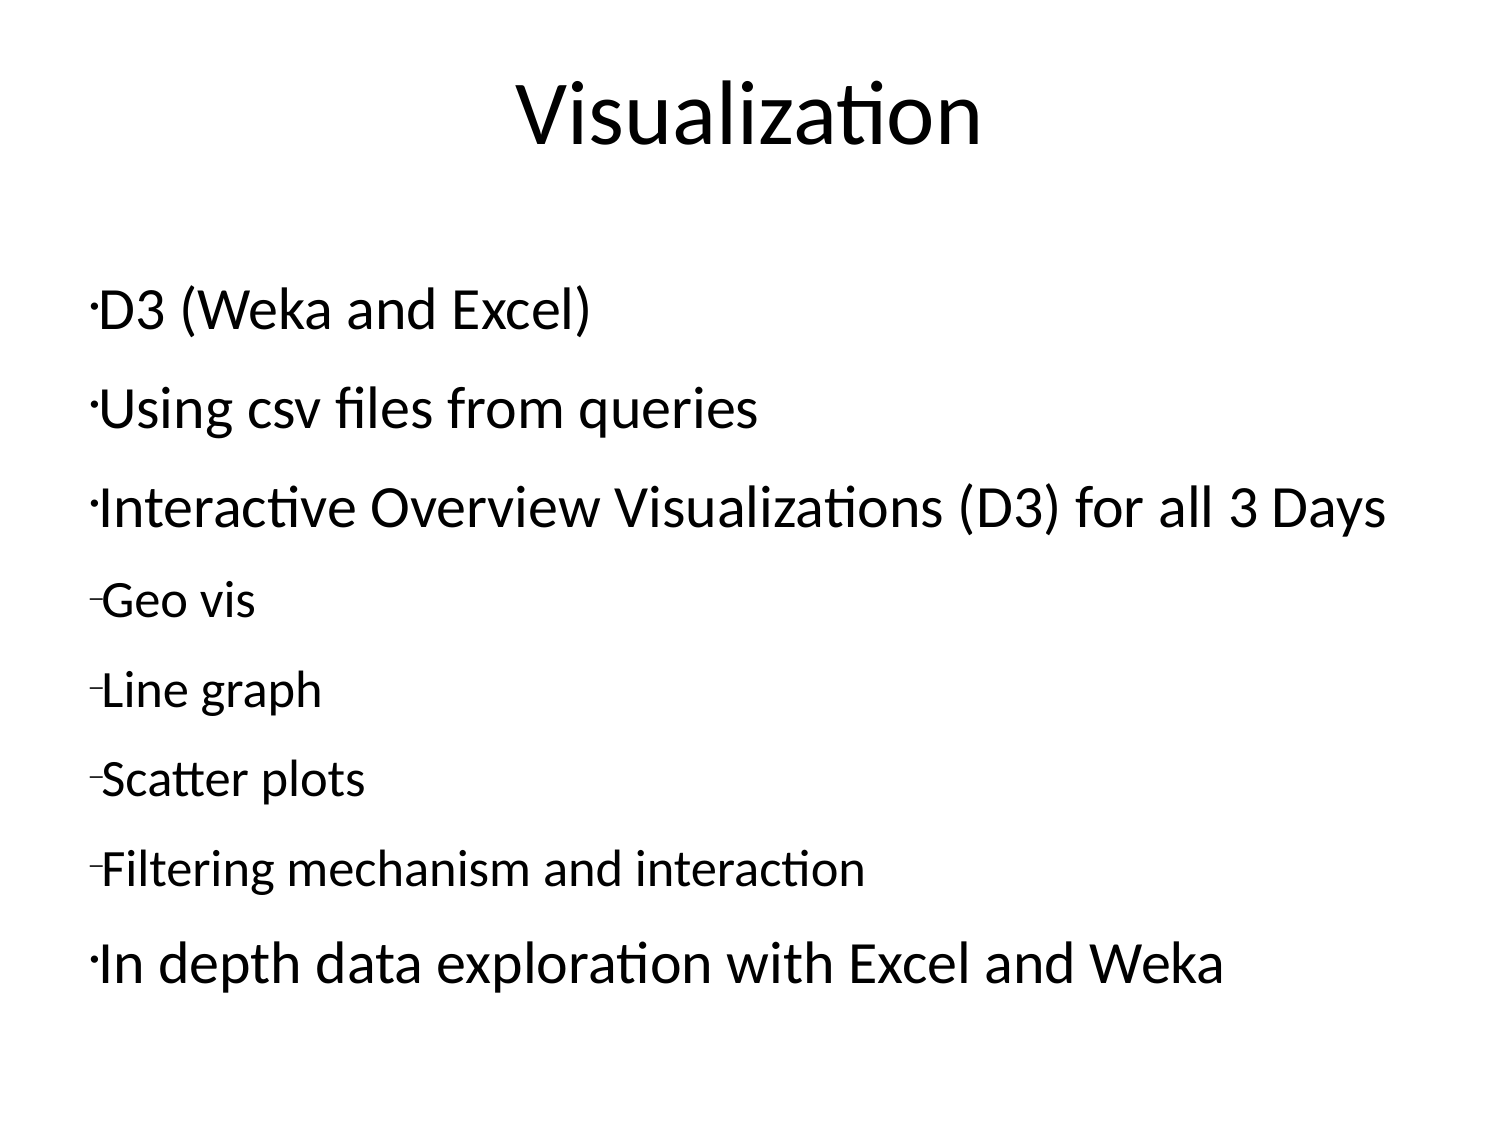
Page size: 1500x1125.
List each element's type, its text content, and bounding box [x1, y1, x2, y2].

list D3 (Weka and Excel) Using csv files from queries Interactive Overview Visualizations (D3) for all 3 Days Geo vis Line graph Scatter plots Filtering mechanism and interaction In depth data exploration with Excel and Weka [75, 262, 1425, 1005]
title Visualization [75, 45, 1425, 233]
